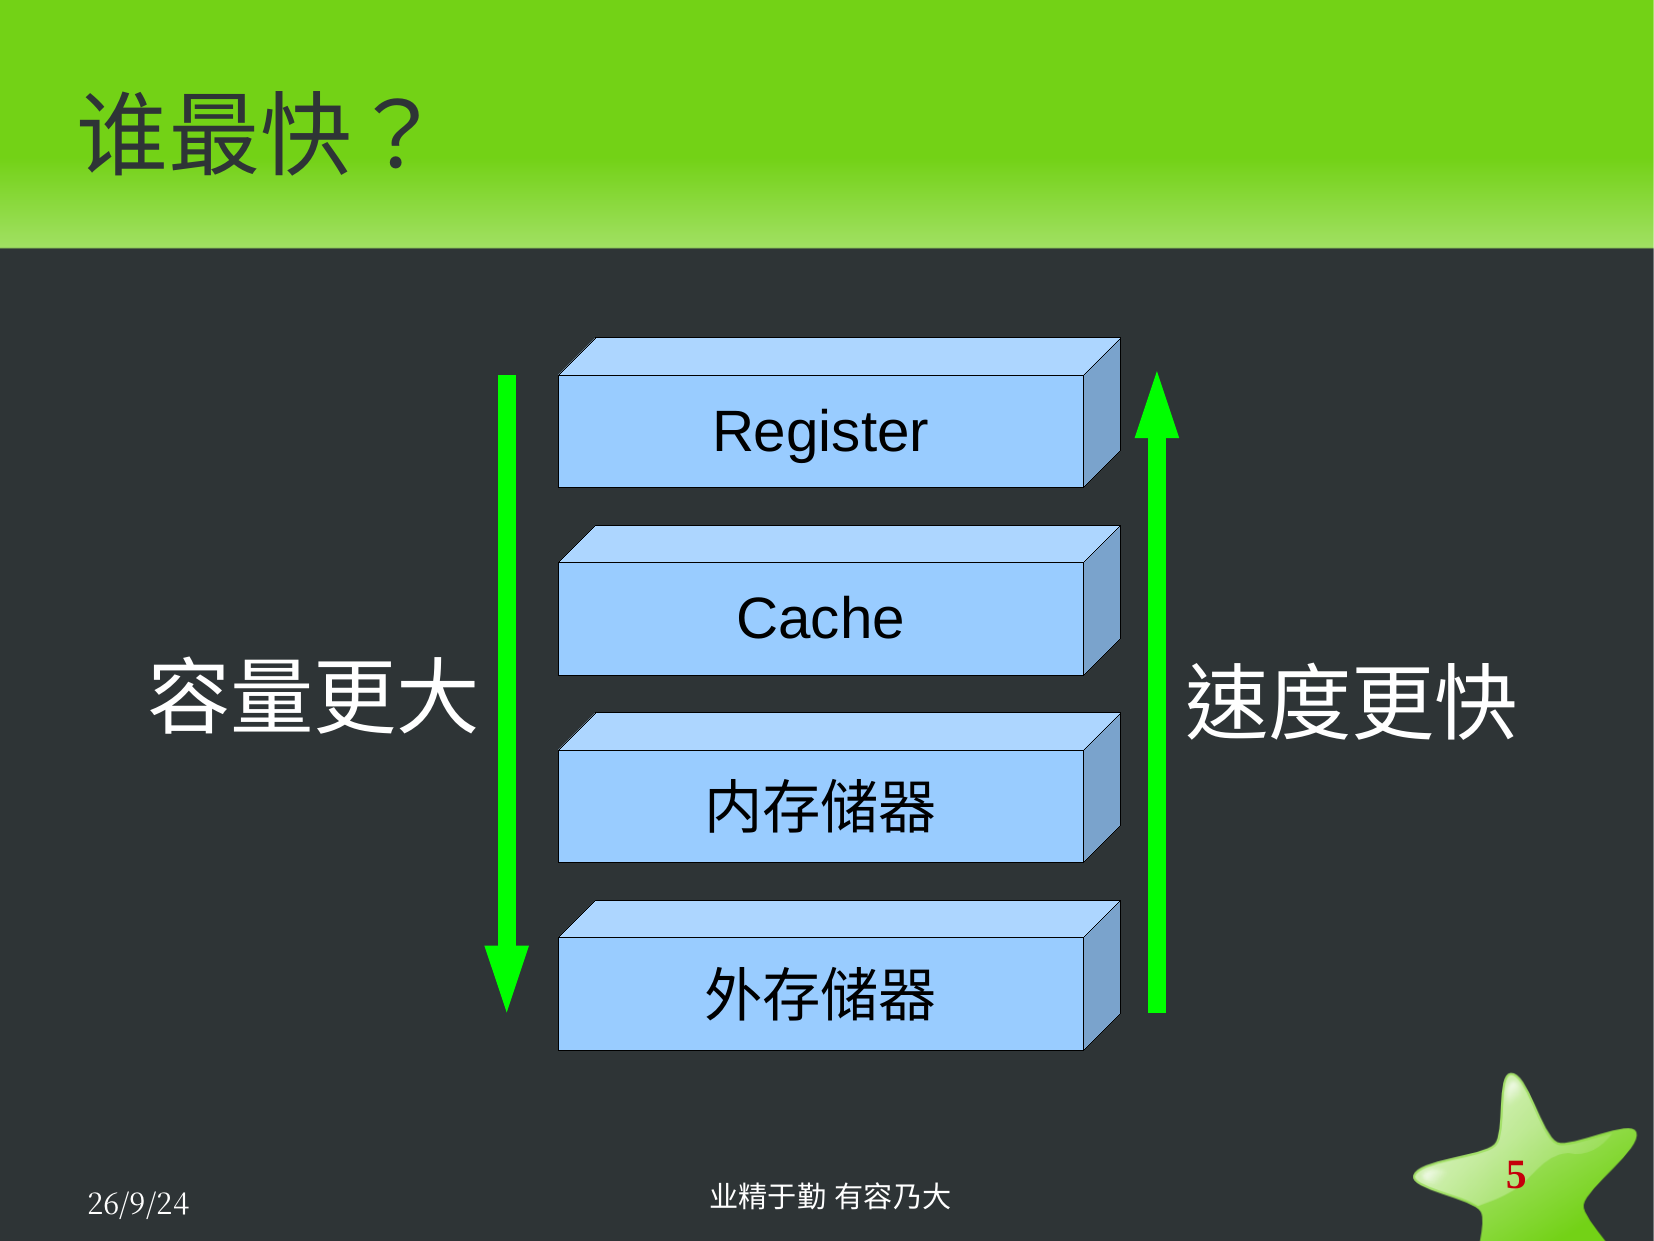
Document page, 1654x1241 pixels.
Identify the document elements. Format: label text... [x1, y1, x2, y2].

text_box 内存储器 [558, 751, 1083, 863]
text_box 速度更快 [1170, 637, 1534, 750]
text_box 外存储器 [558, 938, 1083, 1051]
text_box Register [558, 376, 1083, 488]
text_box 容量更大 [132, 631, 495, 744]
title 谁最快？ [76, 29, 1565, 237]
picture [0, 0, 1654, 1241]
text_box Cache [558, 563, 1083, 676]
